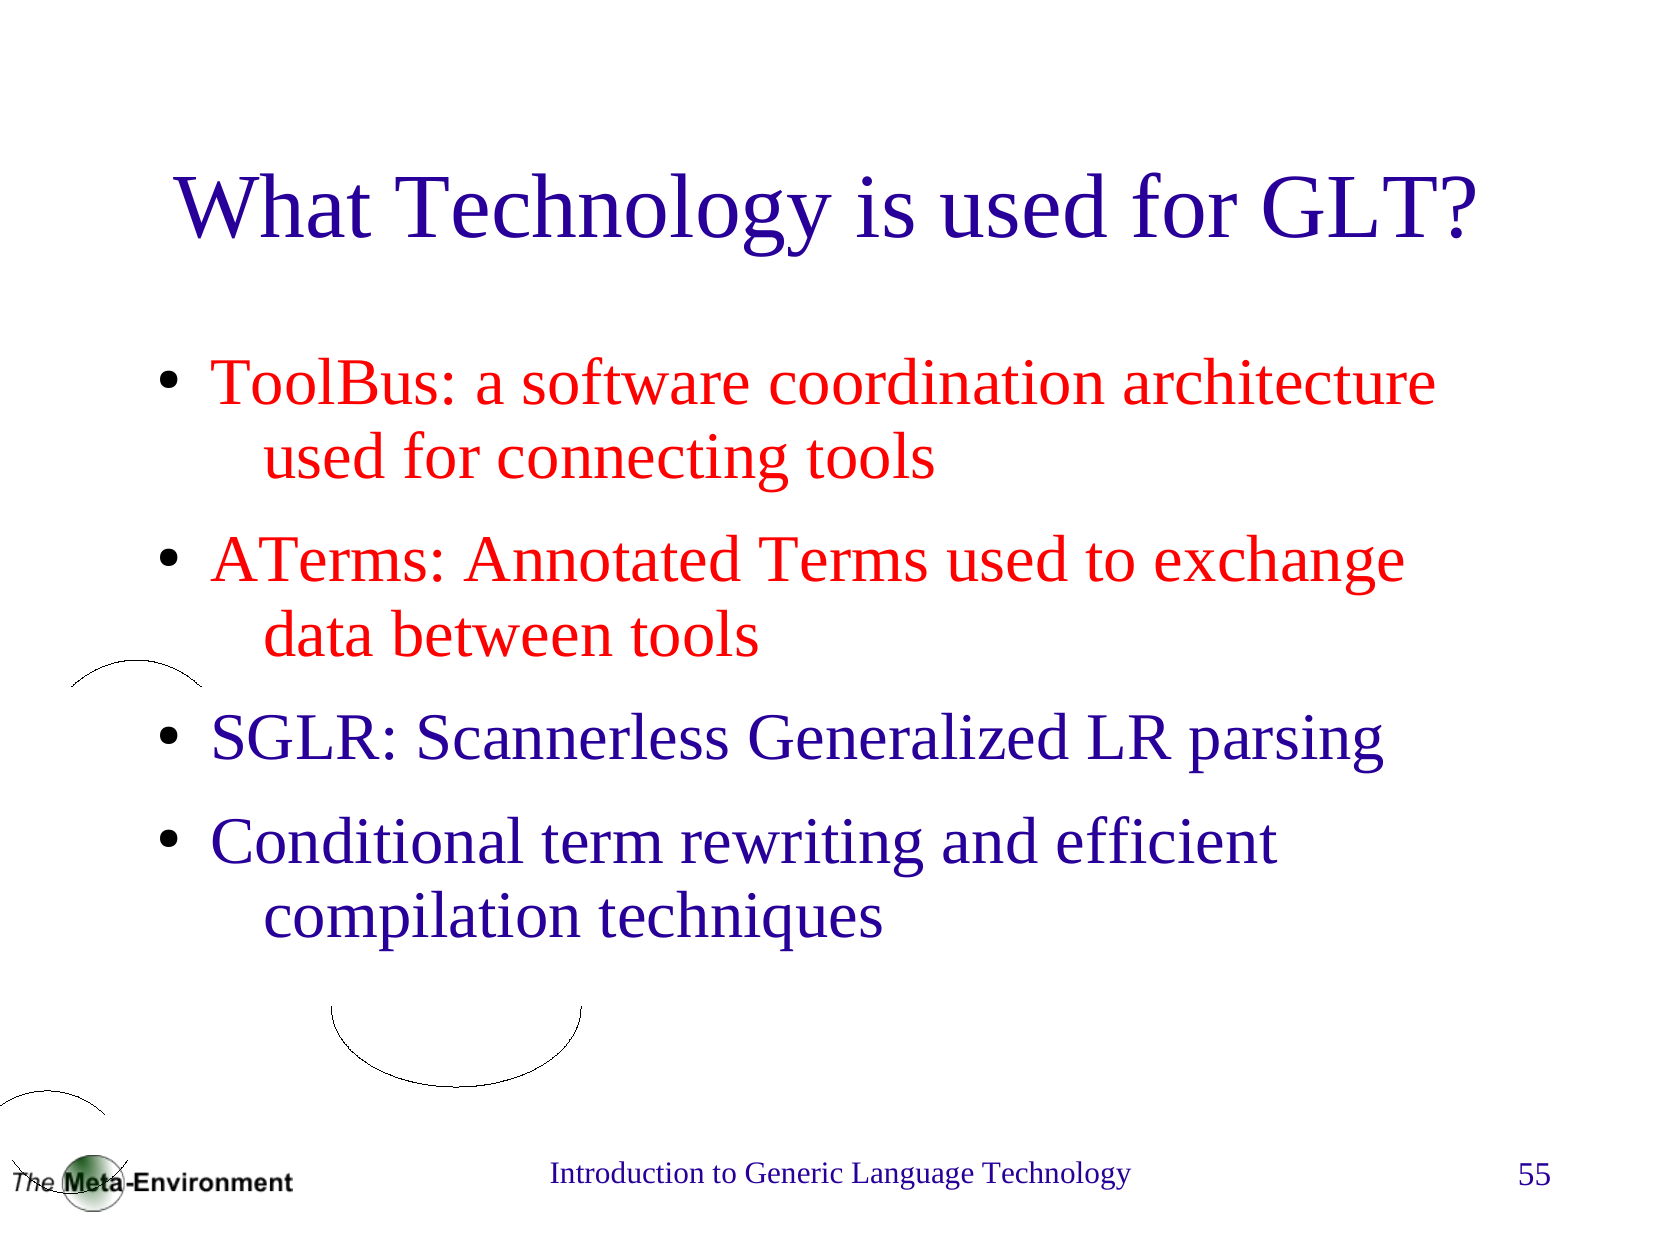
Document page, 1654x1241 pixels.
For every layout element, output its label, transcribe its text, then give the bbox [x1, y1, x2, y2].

title What Technology is used for GLT? [121, 102, 1534, 311]
picture [13, 1155, 293, 1212]
list ToolBus: a software coordination architecture used for connecting tools ATerms: Annotated Terms used to exchange data between tools SGLR: Scannerless Generalized LR parsing Conditional term rewriting and efficient compilation techniques [121, 344, 1534, 1127]
